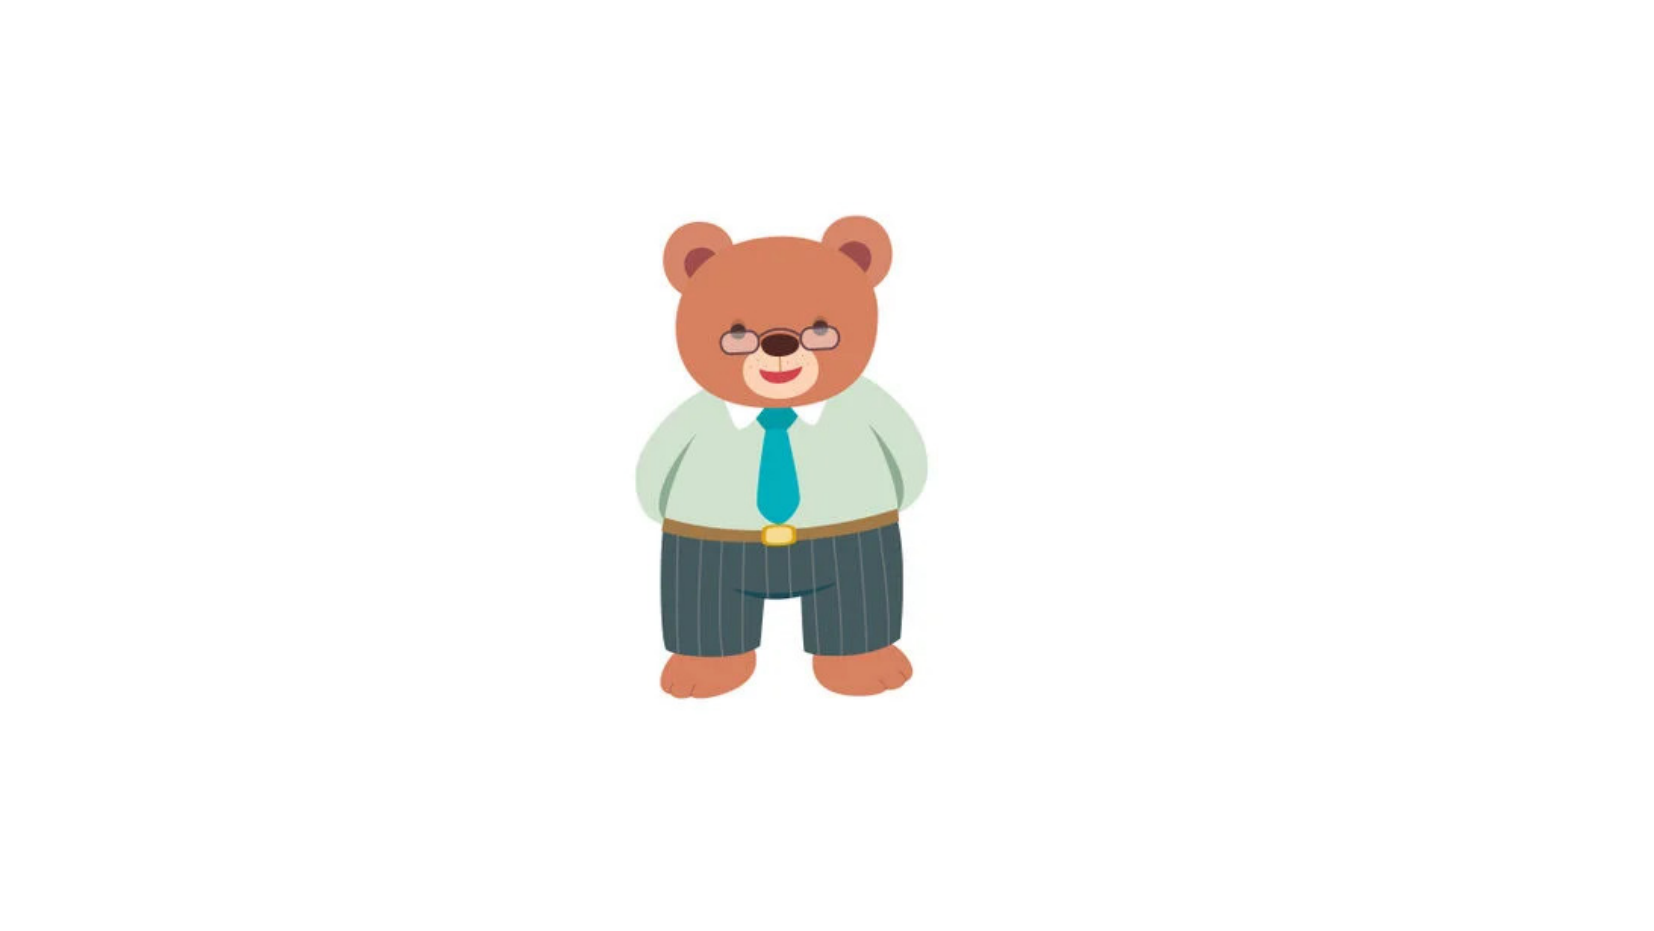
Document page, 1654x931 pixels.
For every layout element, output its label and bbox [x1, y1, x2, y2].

picture [442, 118, 1123, 798]
